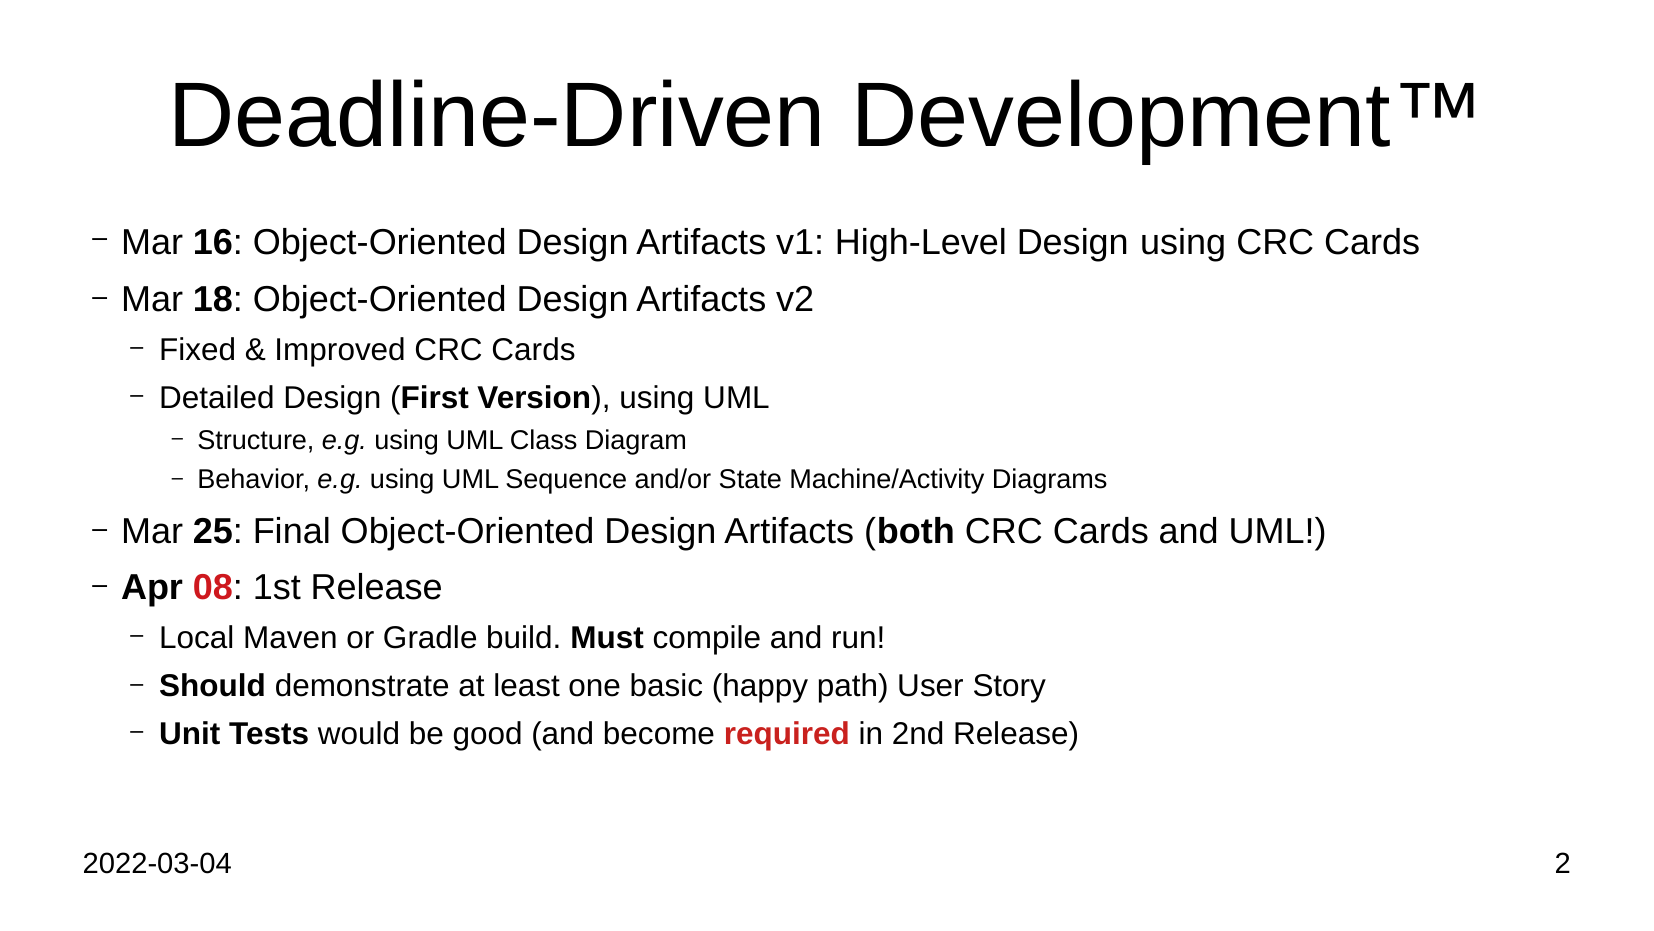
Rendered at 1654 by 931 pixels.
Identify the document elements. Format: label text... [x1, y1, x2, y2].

list Mar 16: Object-Oriented Design Artifacts v1: High-Level Design using CRC Cards Mar 18: Object-Oriented Design Artifacts v2 Fixed & Improved CRC Cards Detailed Design (First Version), using UML Structure, e.g. using UML Class Diagram Behavior, e.g. using UML Sequence and/or State Machine/Activity Diagrams Mar 25: Final Object-Oriented Design Artifacts (both CRC Cards and UML!) Apr 08: 1st Release Local Maven or Gradle build. Must compile and run! Should demonstrate at least one basic (happy path) User Story Unit Tests would be good (and become required in 2nd Release) [82, 217, 1571, 758]
title Deadline-Driven Development™ [82, 37, 1571, 193]
